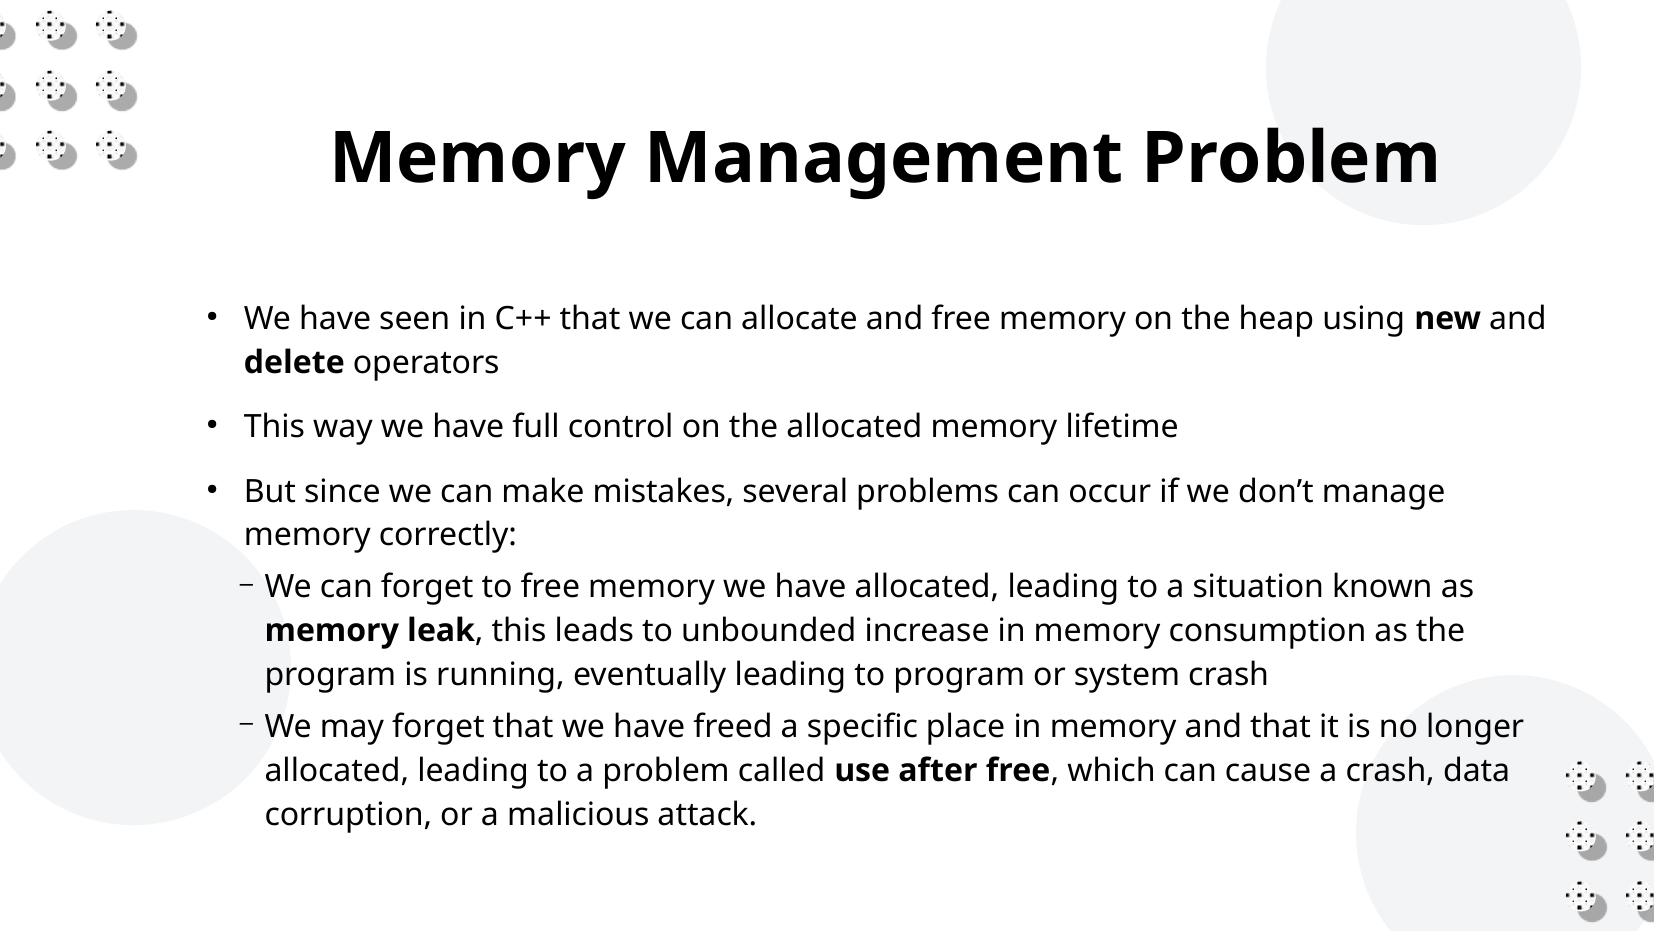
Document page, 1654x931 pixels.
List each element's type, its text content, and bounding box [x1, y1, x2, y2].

picture [35, 130, 67, 161]
picture [0, 13, 6, 38]
picture [95, 130, 127, 161]
picture [95, 70, 126, 101]
picture [1625, 821, 1654, 852]
picture [35, 10, 66, 41]
picture [1625, 881, 1654, 912]
list We have seen in C++ that we can allocate and free memory on the heap using new and delete operators This way we have full control on the allocated memory lifetime But since we can make mistakes, several problems can occur if we don’t manage memory correctly: We can forget to free memory we have allocated, leading to a situation known as memory leak, this leads to unbounded increase in memory consumption as the program is running, eventually leading to program or system crash We may forget that we have freed a specific place in memory and that it is no longer allocated, leading to a problem called use after free, which can cause a crash, data corruption, or a malicious attack. [206, 295, 1565, 835]
picture [0, 133, 7, 158]
picture [1565, 821, 1596, 852]
picture [0, 73, 6, 98]
picture [1625, 761, 1654, 792]
picture [95, 10, 126, 41]
picture [1565, 881, 1596, 912]
picture [35, 70, 66, 101]
picture [1565, 761, 1596, 792]
title Memory Management Problem [206, 76, 1565, 233]
